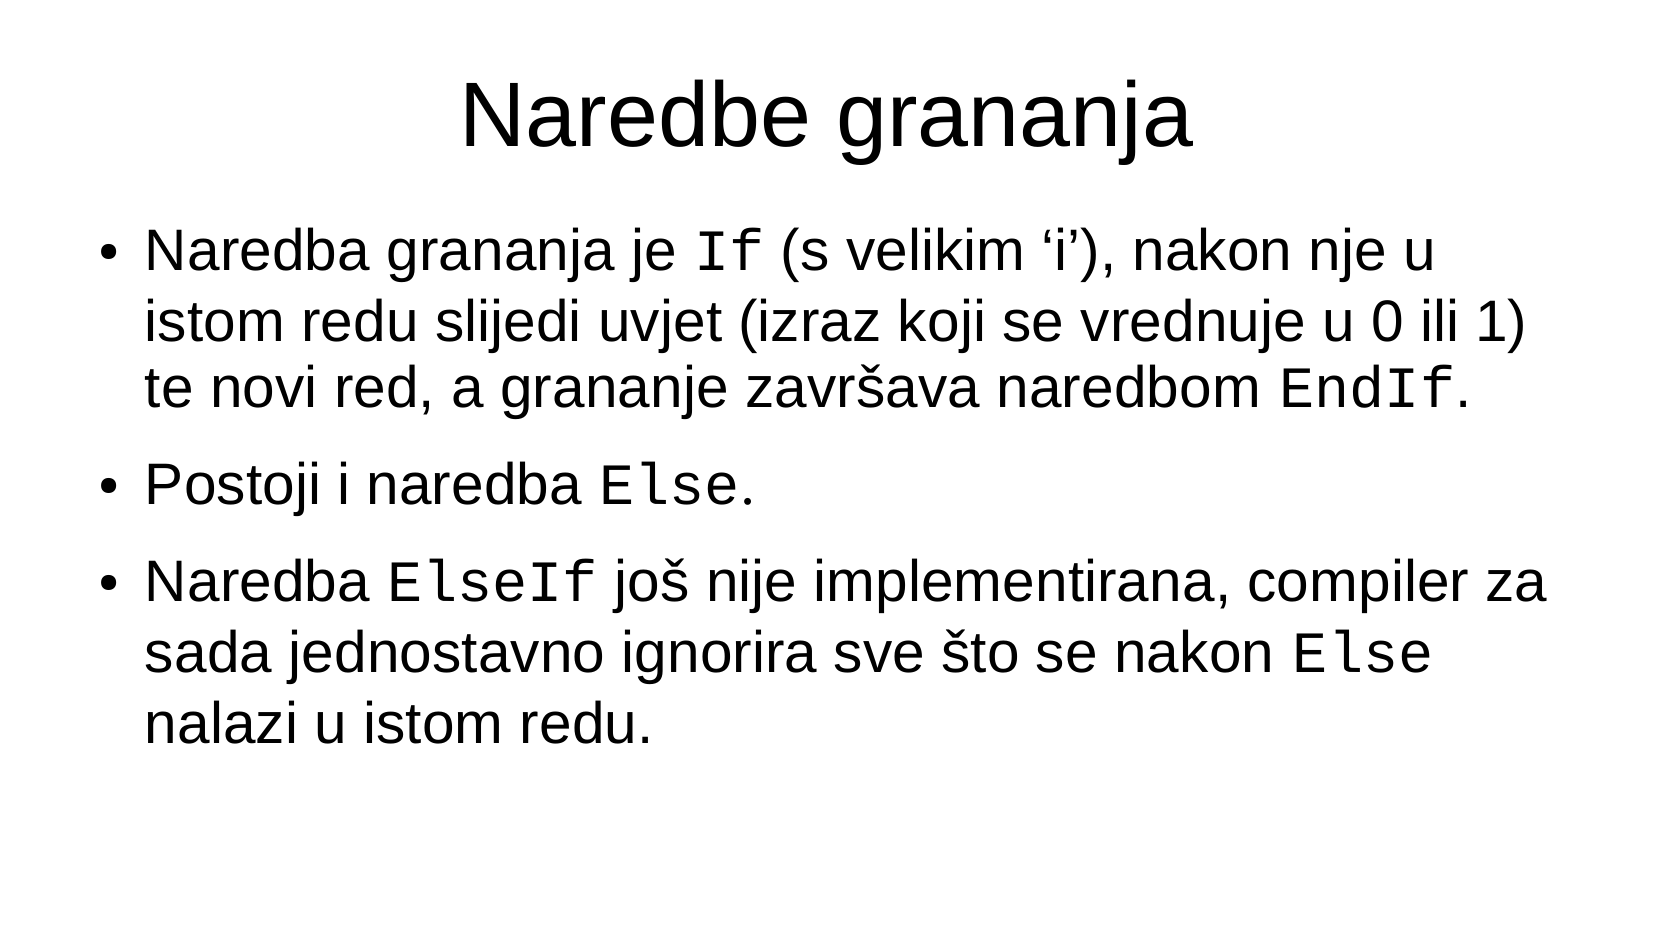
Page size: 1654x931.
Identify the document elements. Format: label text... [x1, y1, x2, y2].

list Naredba grananja je If (s velikim ‘i’), nakon nje u istom redu slijedi uvjet (izraz koji se vrednuje u 0 ili 1) te novi red, a grananje završava naredbom EndIf. Postoji i naredba Else. Naredba ElseIf još nije implementirana, compiler za sada jednostavno ignorira sve što se nakon Else nalazi u istom redu. [82, 217, 1571, 758]
title Naredbe grananja [82, 37, 1571, 193]
